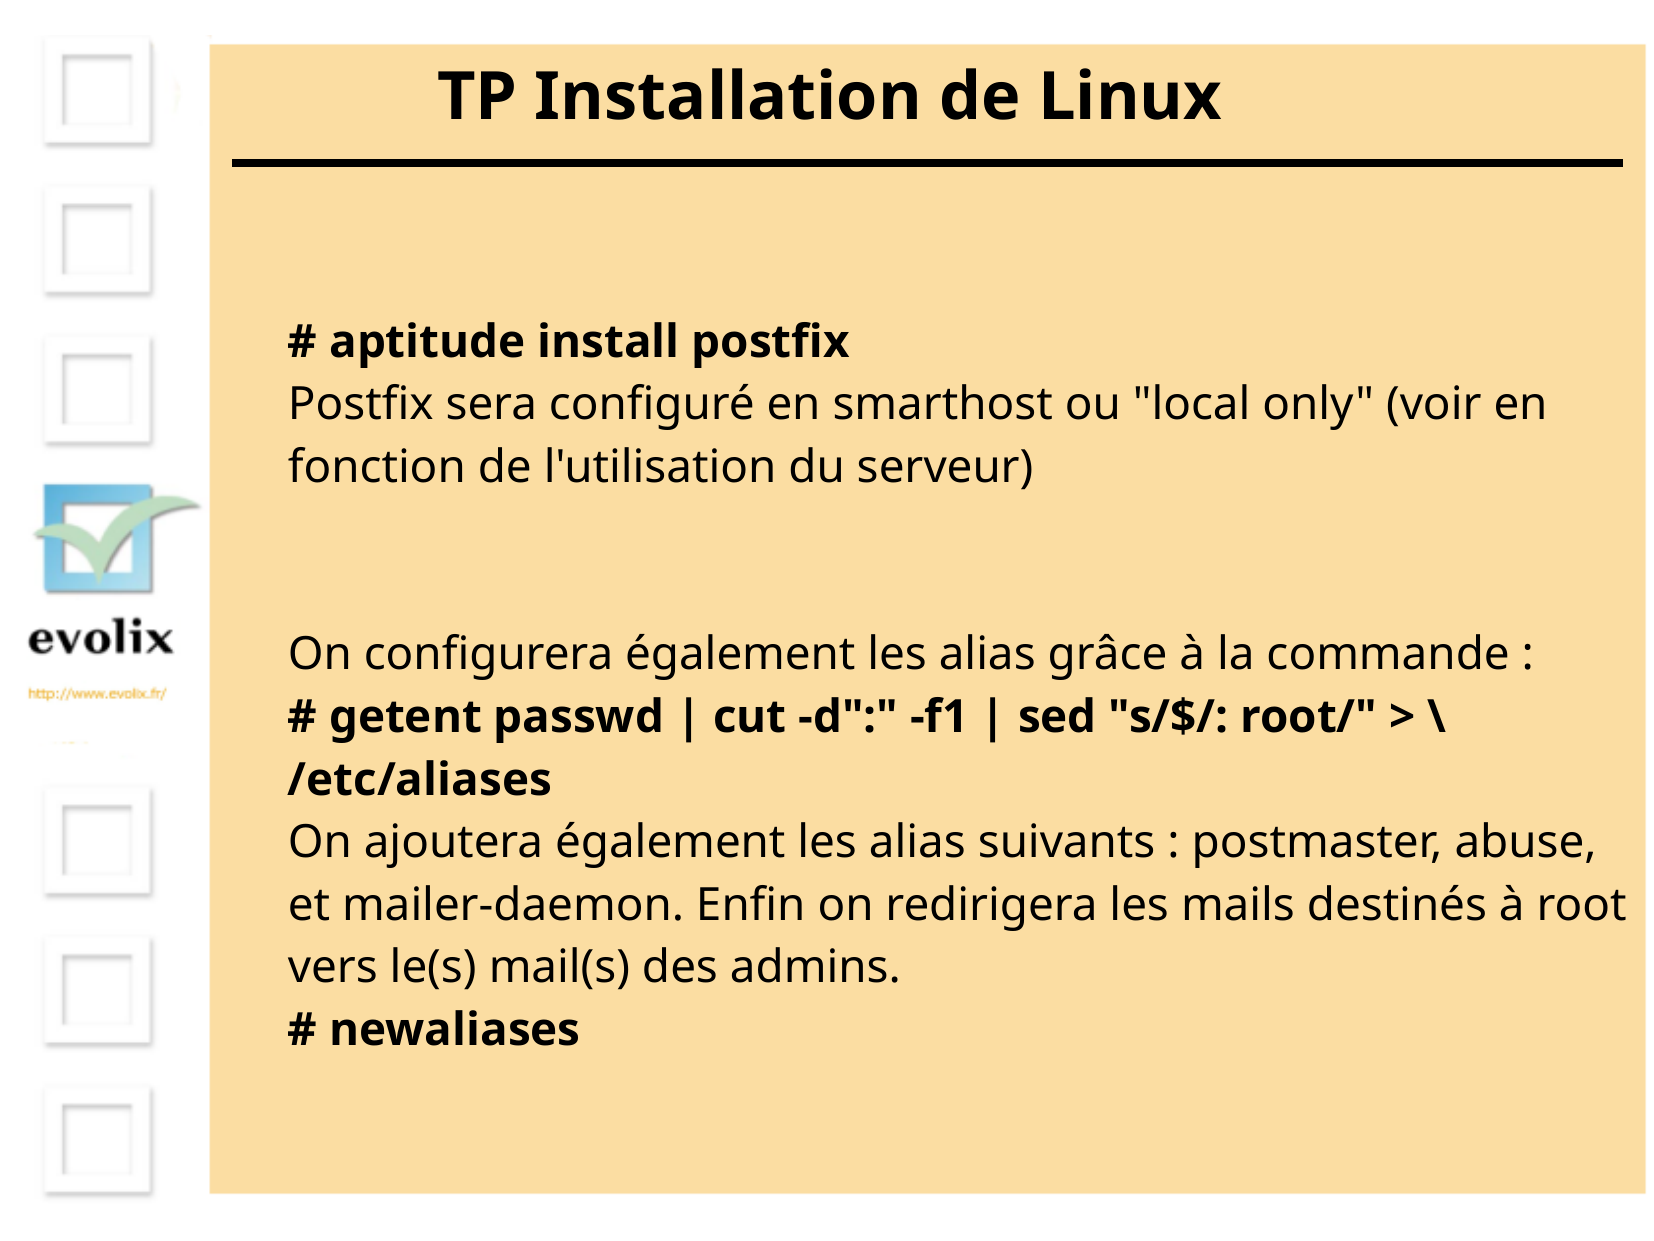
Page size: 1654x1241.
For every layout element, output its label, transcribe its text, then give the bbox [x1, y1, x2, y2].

picture [0, 35, 1654, 1204]
title TP Installation de Linux [21, 18, 1638, 169]
subtitle # aptitude install postfix Postfix sera configuré en smarthost ou "local only" (voir en fonction de l'utilisation du serveur) On configurera également les alias grâce à la commande : # getent passwd | cut -d":" -f1 | sed "s/$/: root/" > \ /etc/aliases On ajoutera également les alias suivants : postmaster, abuse, et mailer-daemon. Enfin on redirigera les mails destinés à root vers le(s) mail(s) des admins. # newaliases [213, 173, 1633, 1194]
